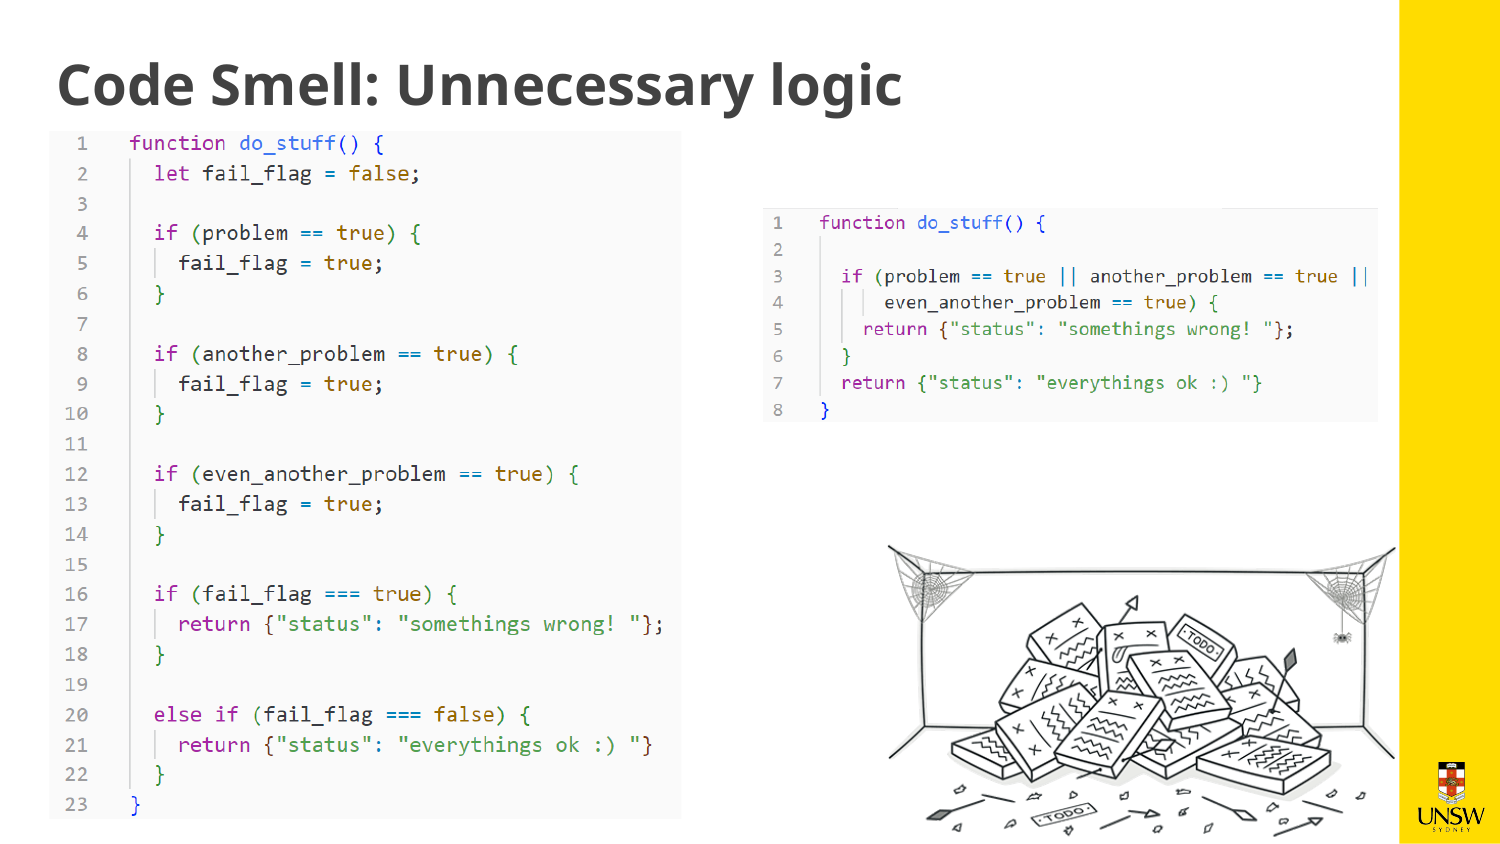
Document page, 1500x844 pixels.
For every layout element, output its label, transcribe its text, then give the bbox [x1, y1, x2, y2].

text_box Code Smell: Unnecessary logic [41, 11, 1440, 132]
picture [763, 208, 1378, 422]
picture [49, 131, 682, 819]
picture [1418, 762, 1485, 832]
picture [887, 537, 1397, 844]
